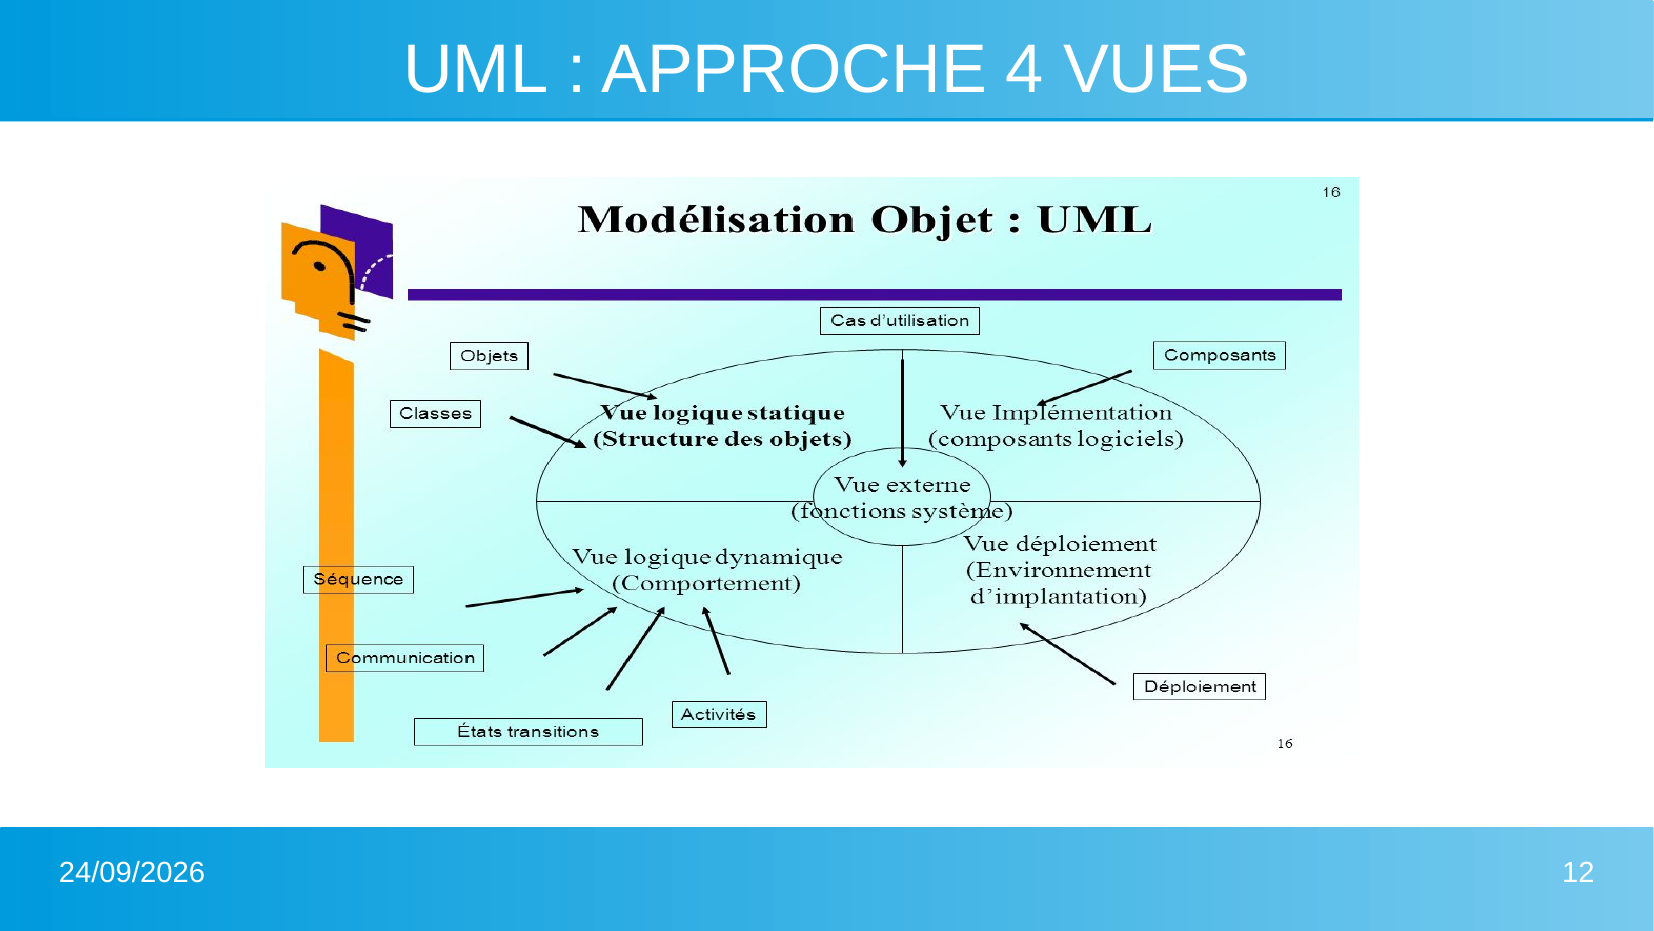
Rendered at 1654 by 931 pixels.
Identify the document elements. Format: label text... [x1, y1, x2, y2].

picture [265, 177, 1359, 768]
title UML : APPROCHE 4 VUES [59, 29, 1595, 108]
